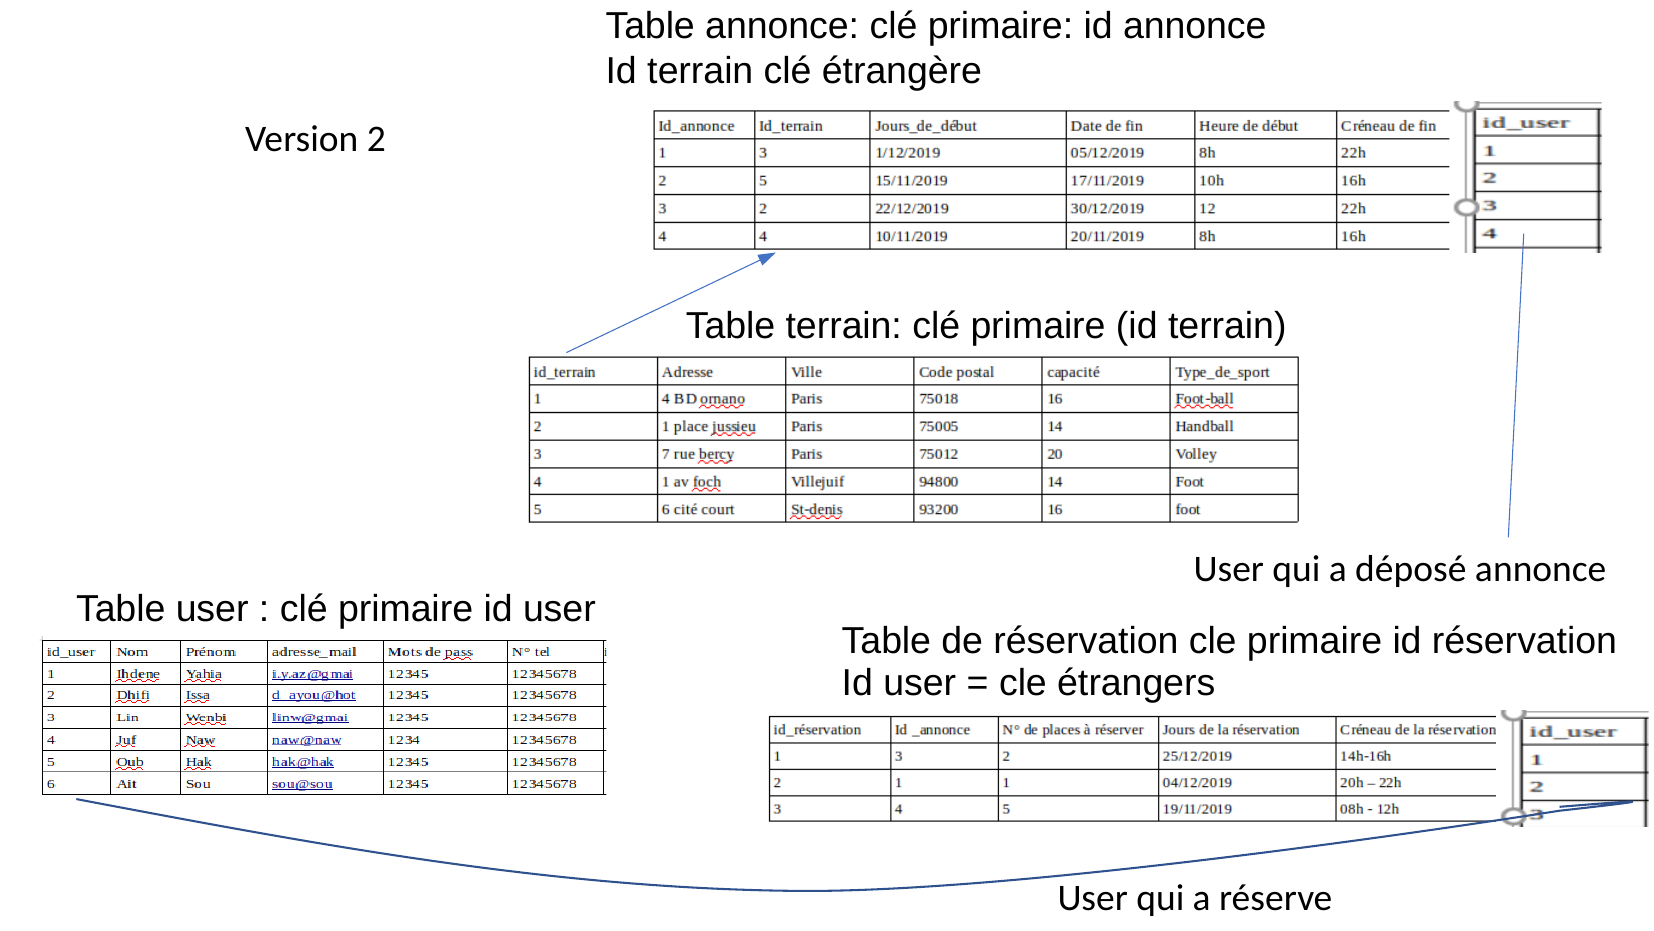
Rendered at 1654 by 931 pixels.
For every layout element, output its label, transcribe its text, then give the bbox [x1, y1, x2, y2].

text_box Table terrain: clé primaire (id terrain) [671, 297, 1341, 356]
picture [39, 636, 607, 799]
text_box User qui a réserve [1042, 865, 1142, 876]
text_box Table de réservation cle primaire id réservation Id user = cle étrangers [826, 612, 1653, 715]
text_box Version 2 [230, 106, 403, 167]
text_box User qui a déposé annonce [1178, 536, 1627, 597]
picture [650, 91, 1602, 268]
text_box User qui a réserve [1042, 865, 1360, 926]
picture [745, 708, 1649, 840]
text_box Table annonce: clé primaire: id annonce Id terrain clé étrangère [591, 0, 1282, 99]
text_box Table user : clé primaire id user [61, 576, 611, 636]
picture [505, 341, 1354, 530]
